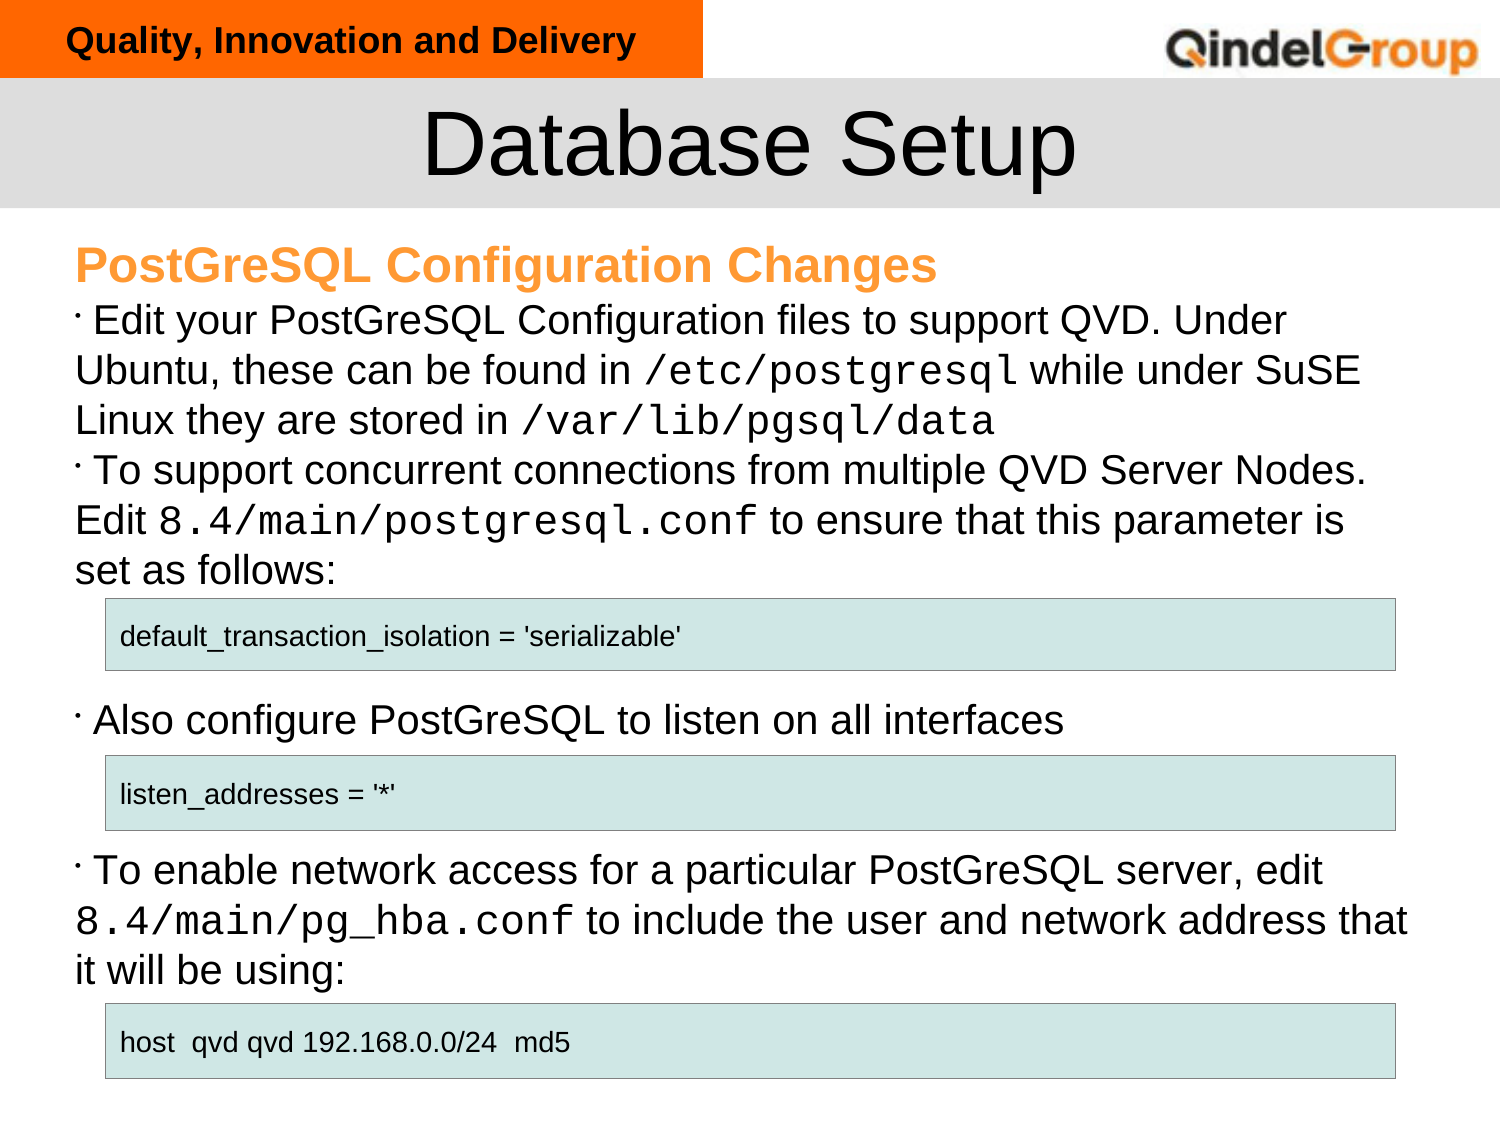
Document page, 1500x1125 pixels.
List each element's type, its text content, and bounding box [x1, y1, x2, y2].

picture [1163, 23, 1481, 78]
title Database Setup [75, 45, 1426, 224]
text_box listen_addresses = '*' [105, 755, 1396, 831]
text_box PostGreSQL Configuration Changes Edit your PostGreSQL Configuration files to support QVD. Under Ubuntu, these can be found in /etc/postgresql while under SuSE Linux they are stored in /var/lib/pgsql/data To support concurrent connections from multiple QVD Server Nodes. Edit 8.4/main/postgresql.conf to ensure that this parameter is set as follows: Also configure PostGreSQL to listen on all interfaces To enable network access for a particular PostGreSQL server, edit 8.4/main/pg_hba.conf to include the user and network address that it will be using: [60, 224, 1426, 1101]
text_box default_transaction_isolation = 'serializable' [105, 598, 1396, 671]
text_box host qvd qvd 192.168.0.0/24 md5 [105, 1003, 1396, 1079]
